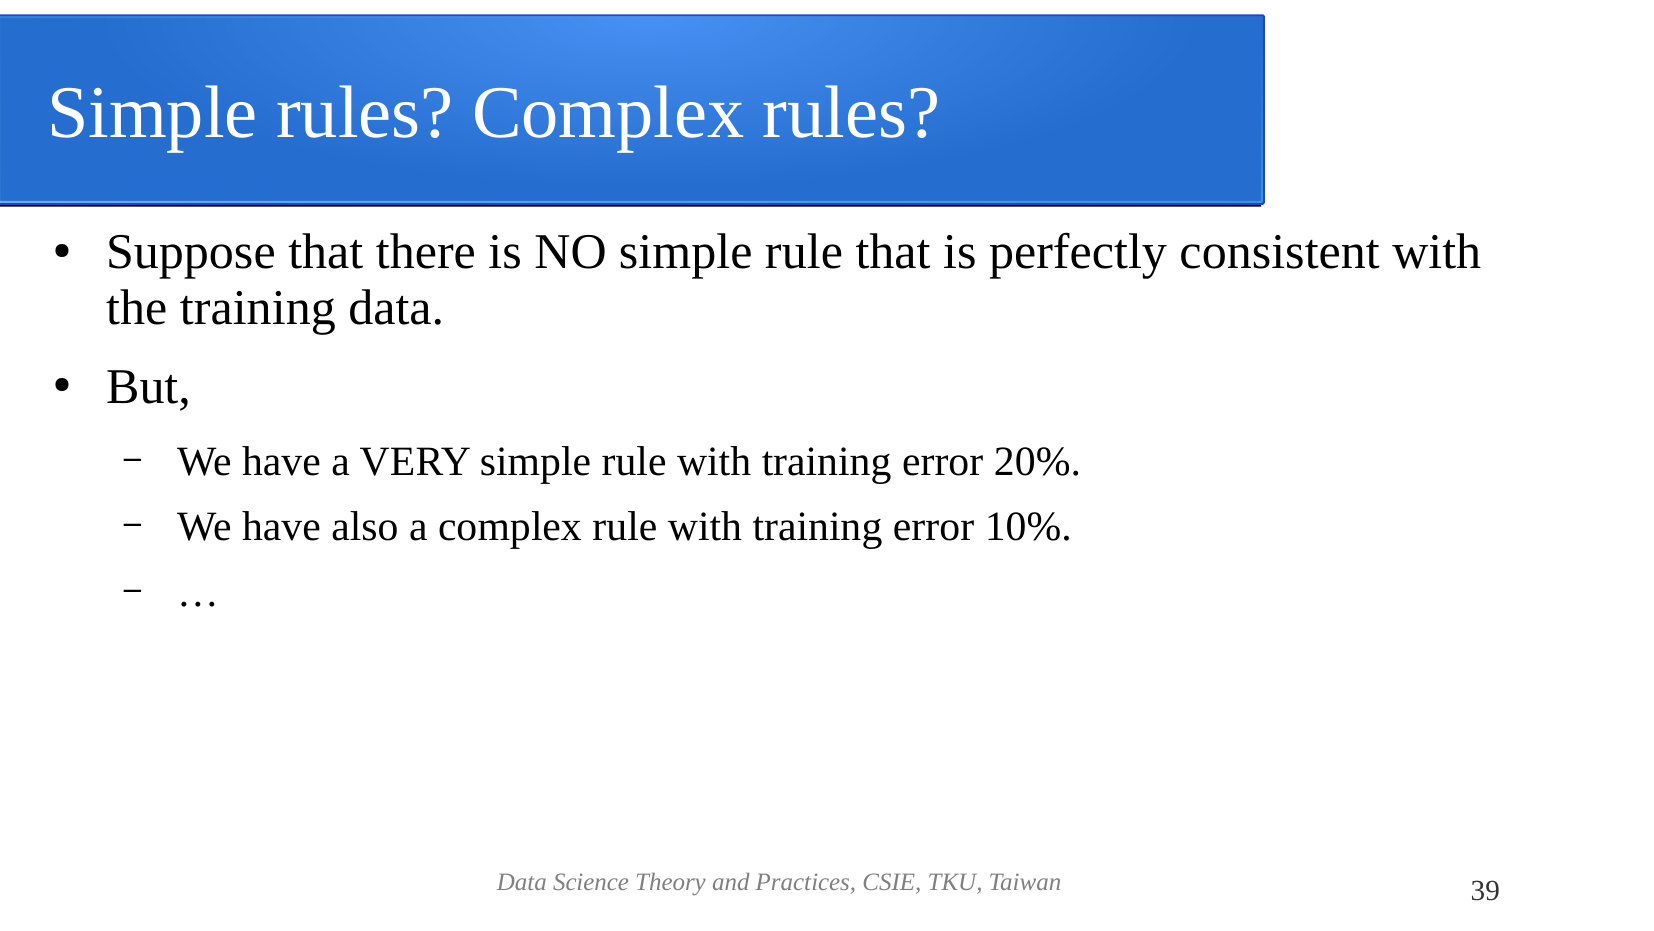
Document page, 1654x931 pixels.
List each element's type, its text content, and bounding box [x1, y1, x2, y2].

list Suppose that there is NO simple rule that is perfectly consistent with the training data. But, We have a VERY simple rule with training error 20%. We have also a complex rule with training error 10%. … [35, 224, 1524, 764]
title Simple rules? Complex rules? [47, 35, 1199, 189]
